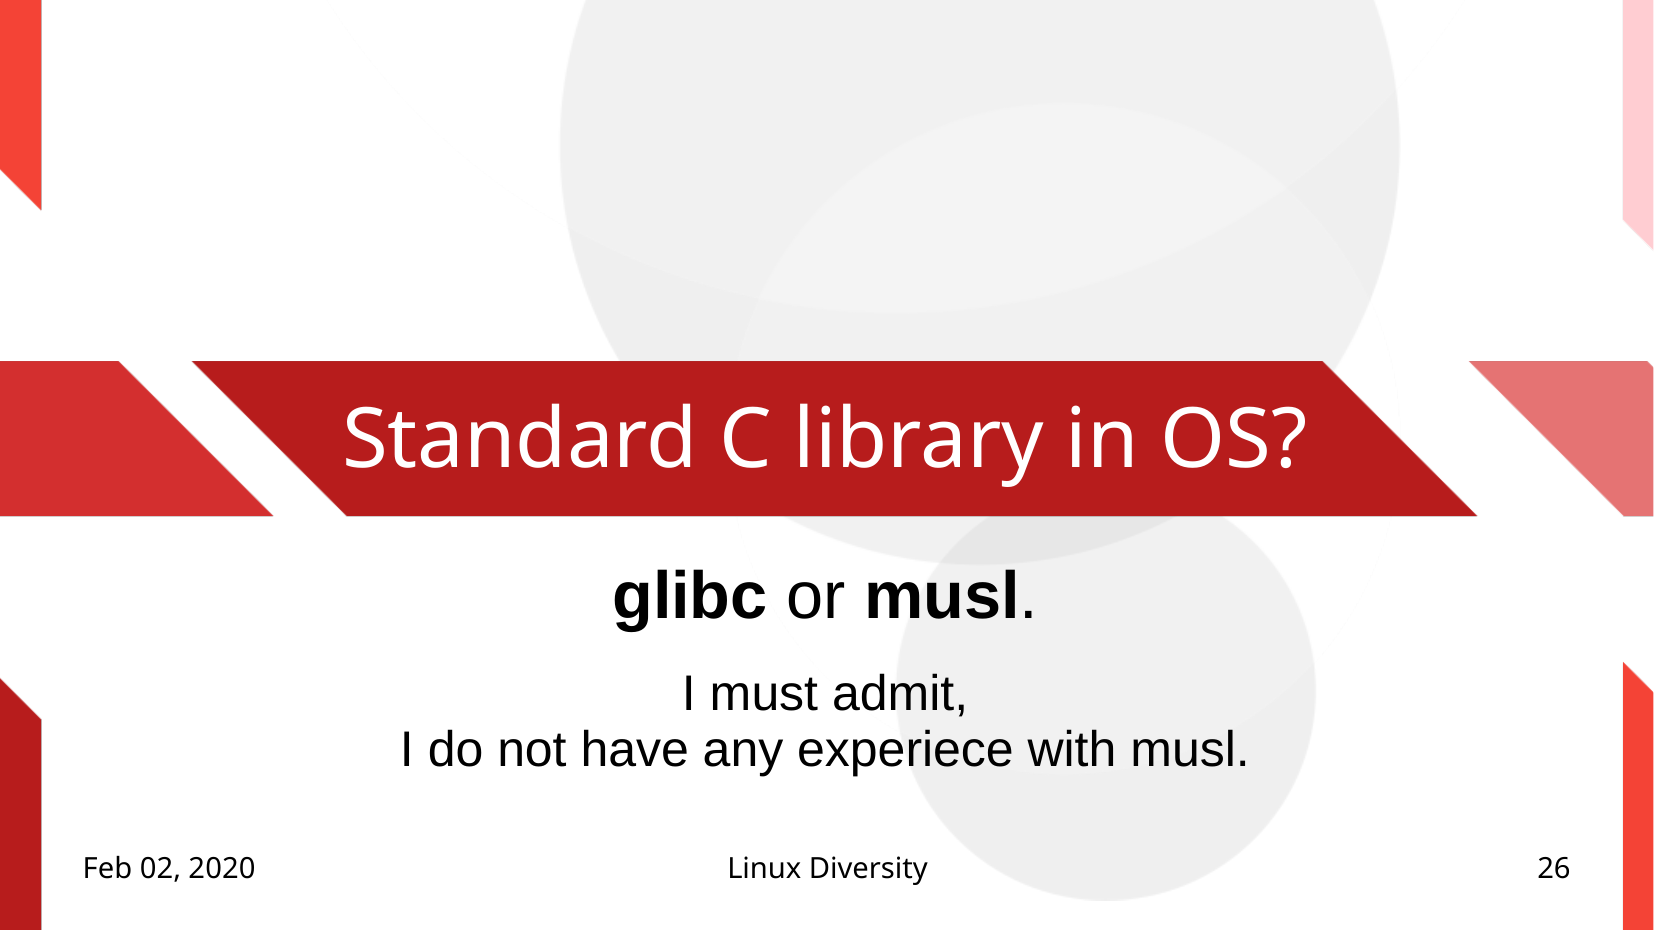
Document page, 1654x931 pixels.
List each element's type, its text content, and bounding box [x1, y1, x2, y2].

picture [0, 0, 1654, 930]
title Standard C library in OS? [82, 360, 1568, 511]
subtitle glibc or musl. I must admit, I do not have any experiece with musl. [82, 540, 1568, 796]
